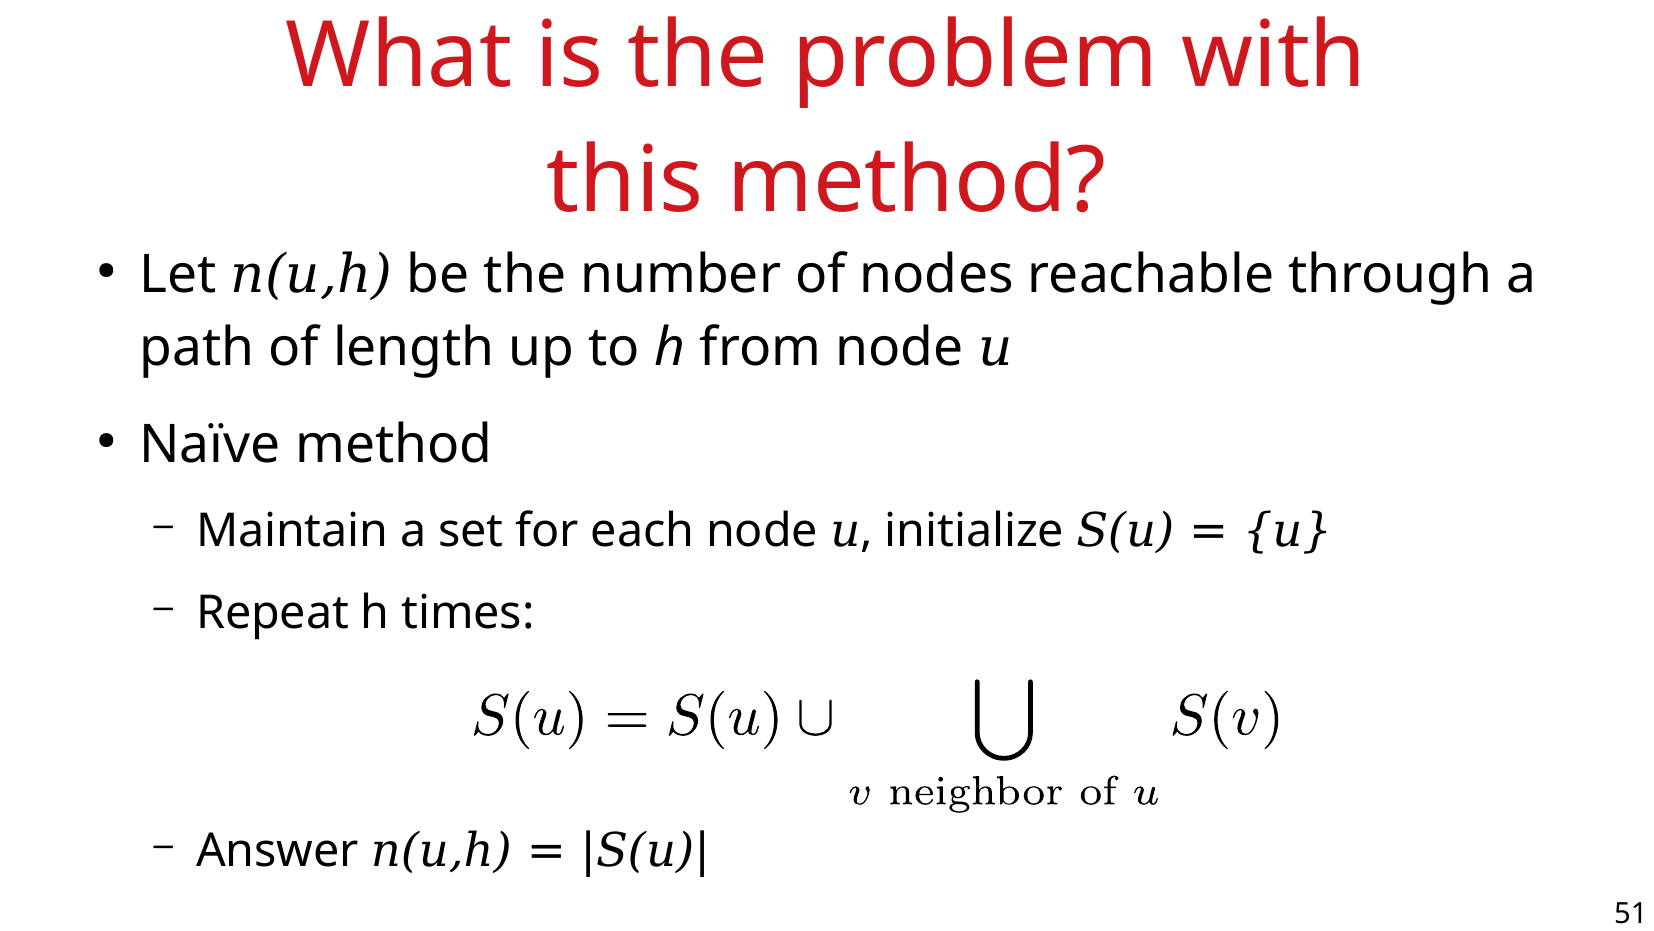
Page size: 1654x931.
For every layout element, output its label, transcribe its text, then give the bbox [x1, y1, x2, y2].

title What is the problem with this method? [82, 1, 1571, 226]
list Let n(u,h) be the number of nodes reachable through a path of length up to h from node u Naïve method Maintain a set for each node u, initialize S(u) = {u} Repeat h times: Answer n(u,h) = |S(u)| [82, 235, 1571, 881]
